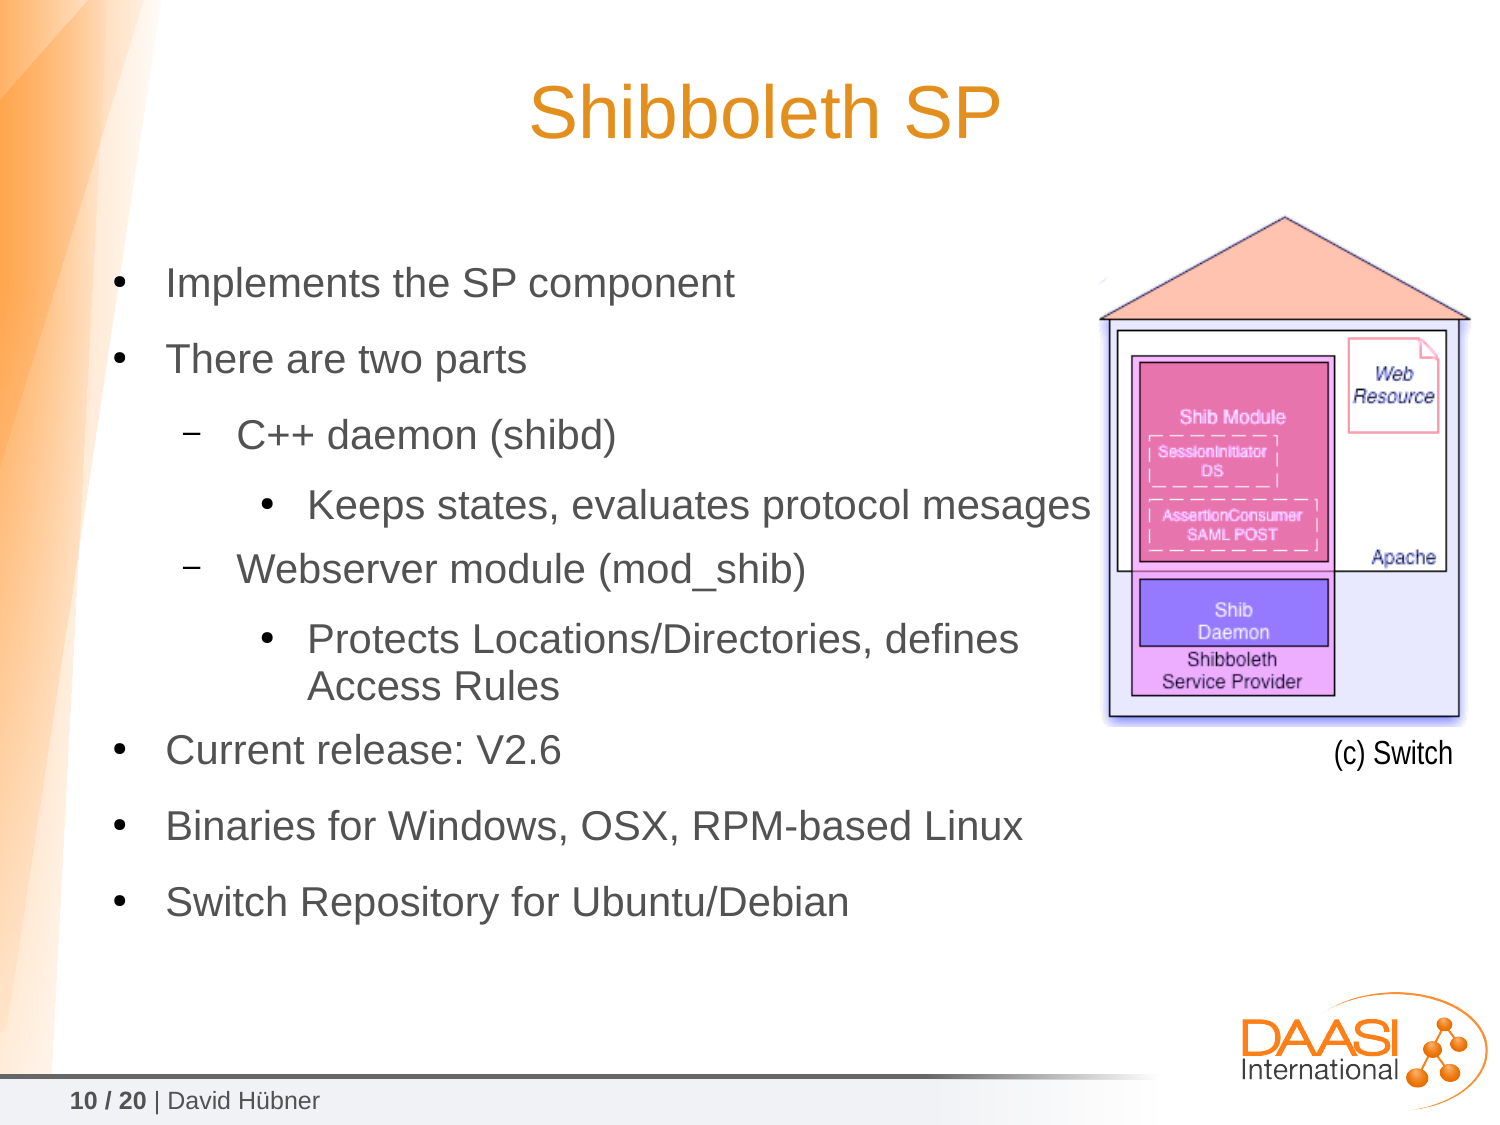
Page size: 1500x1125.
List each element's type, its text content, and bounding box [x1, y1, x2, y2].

list Implements the SP component There are two parts C++ daemon (shibd) Keeps states, evaluates protocol mesages Webserver module (mod_shib) Protects Locations/Directories, defines Access Rules Current release: V2.6 Binaries for Windows, OSX, RPM-based Linux Switch Repository for Ubuntu/Debian [94, 259, 1099, 947]
title Shibboleth SP [91, 48, 1441, 178]
picture [1098, 212, 1476, 727]
picture [1240, 992, 1500, 1111]
text_box (c) Switch [1319, 726, 1500, 792]
